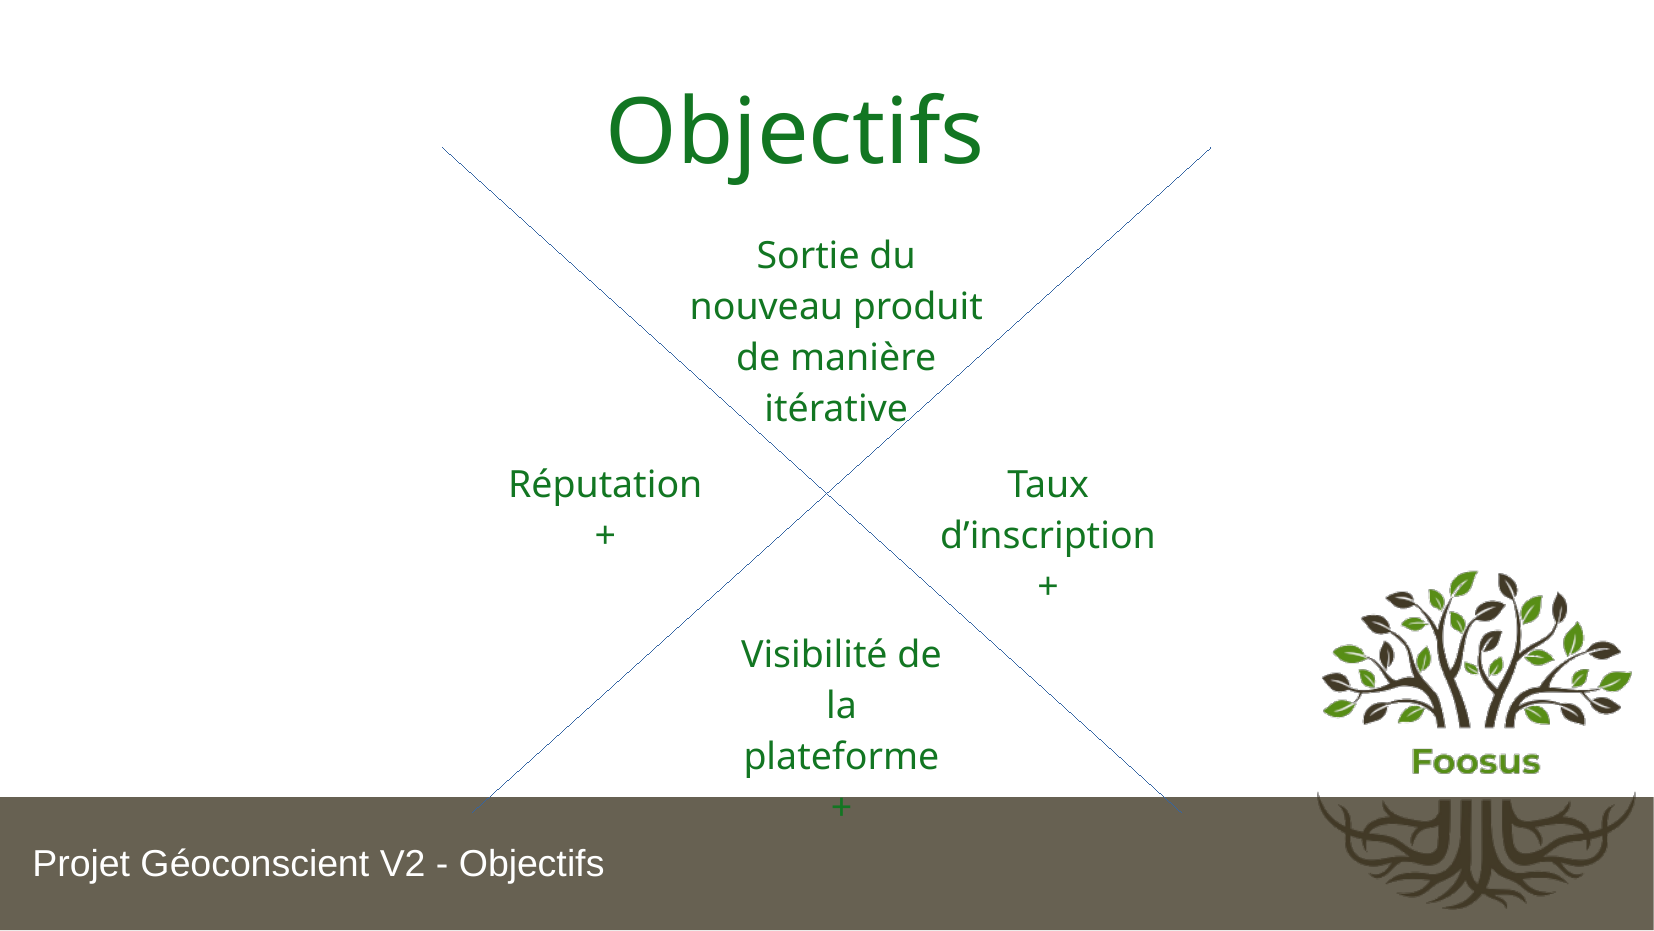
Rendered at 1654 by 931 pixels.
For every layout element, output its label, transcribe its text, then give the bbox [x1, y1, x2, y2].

text_box Objectifs [590, 58, 1063, 178]
text_box Visibilité de la plateforme + [708, 620, 975, 762]
text_box Projet Géoconscient V2 - Objectifs [17, 834, 1329, 931]
picture [1299, 560, 1654, 797]
text_box Sortie du nouveau produit de manière itérative [673, 221, 999, 447]
text_box Réputation + [472, 449, 739, 549]
text_box Taux d’inscription + [915, 449, 1182, 591]
text_box [0, 797, 1654, 931]
